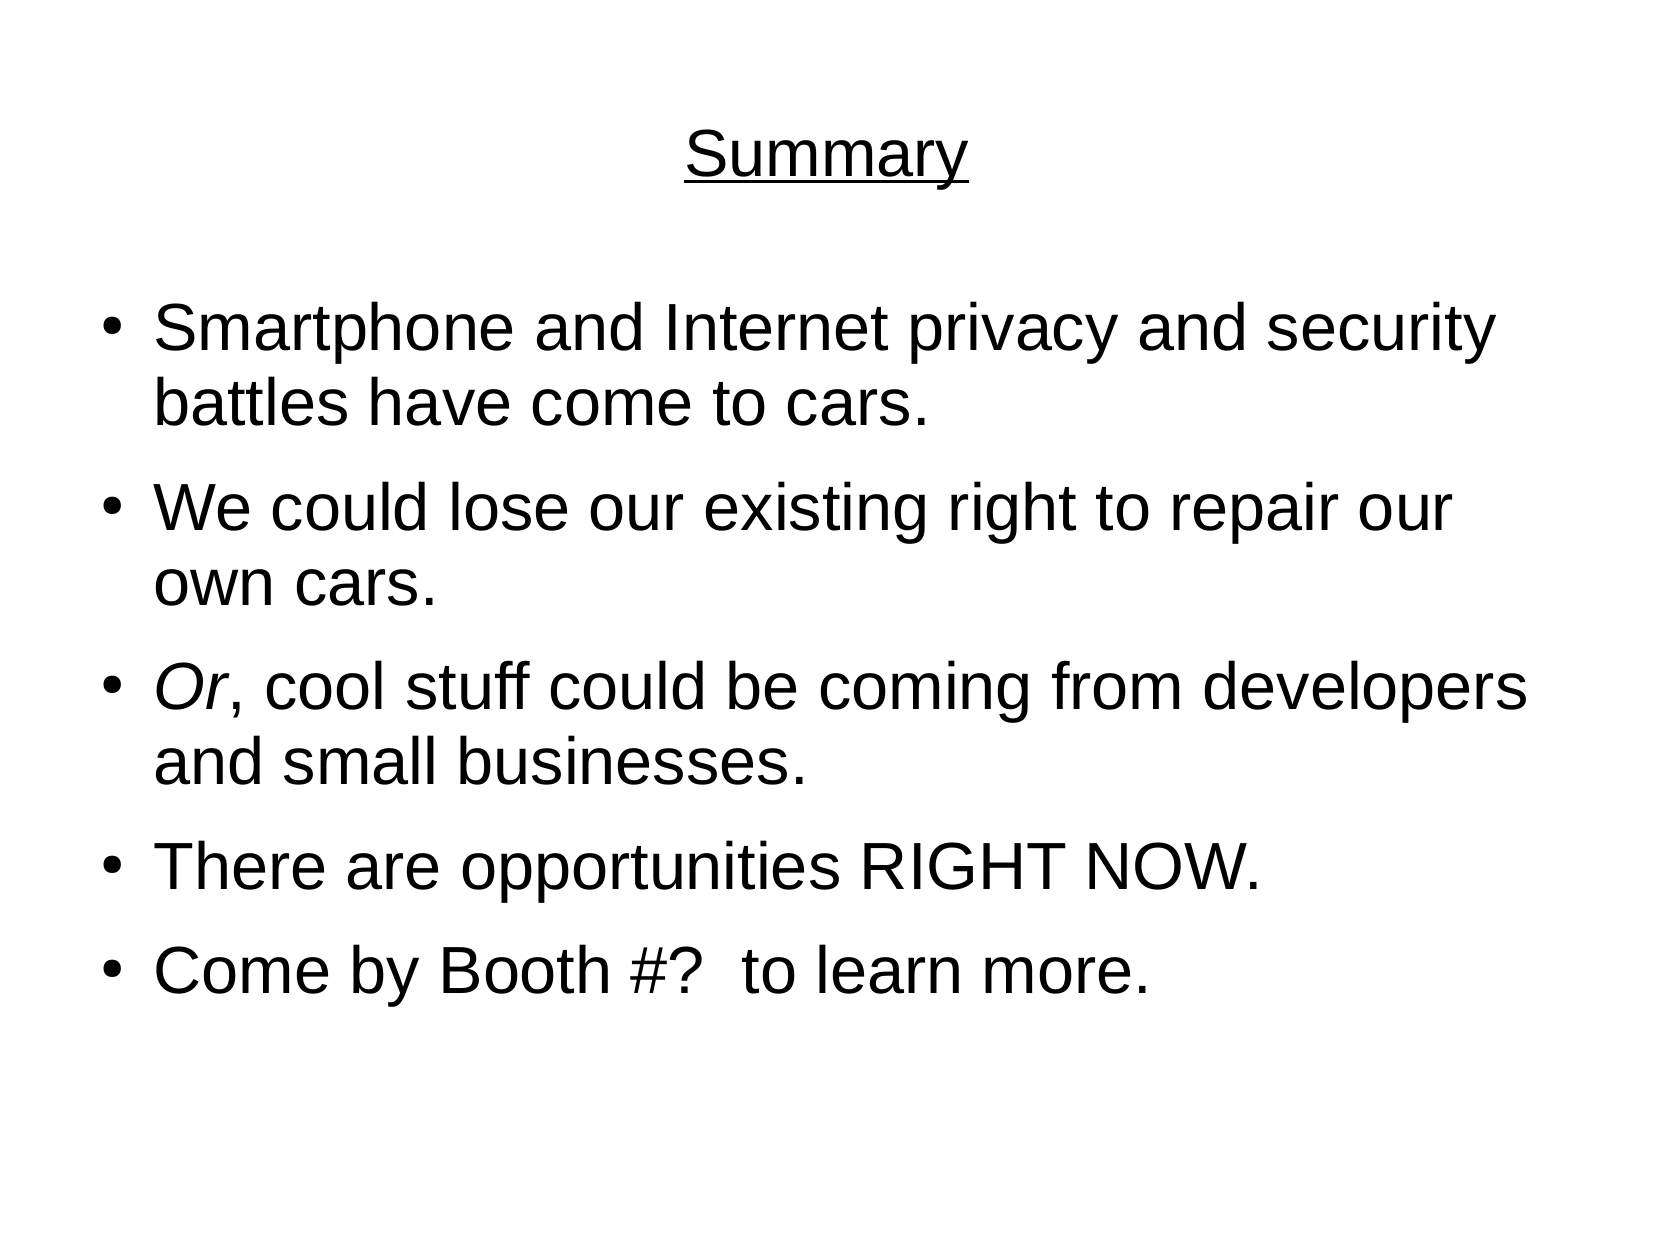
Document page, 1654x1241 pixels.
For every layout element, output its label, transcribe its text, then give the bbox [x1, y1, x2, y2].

title Summary [82, 49, 1571, 257]
list Smartphone and Internet privacy and security battles have come to cars. We could lose our existing right to repair our own cars. Or, cool stuff could be coming from developers and small businesses. There are opportunities RIGHT NOW. Come by Booth #? to learn more. [82, 290, 1571, 1109]
